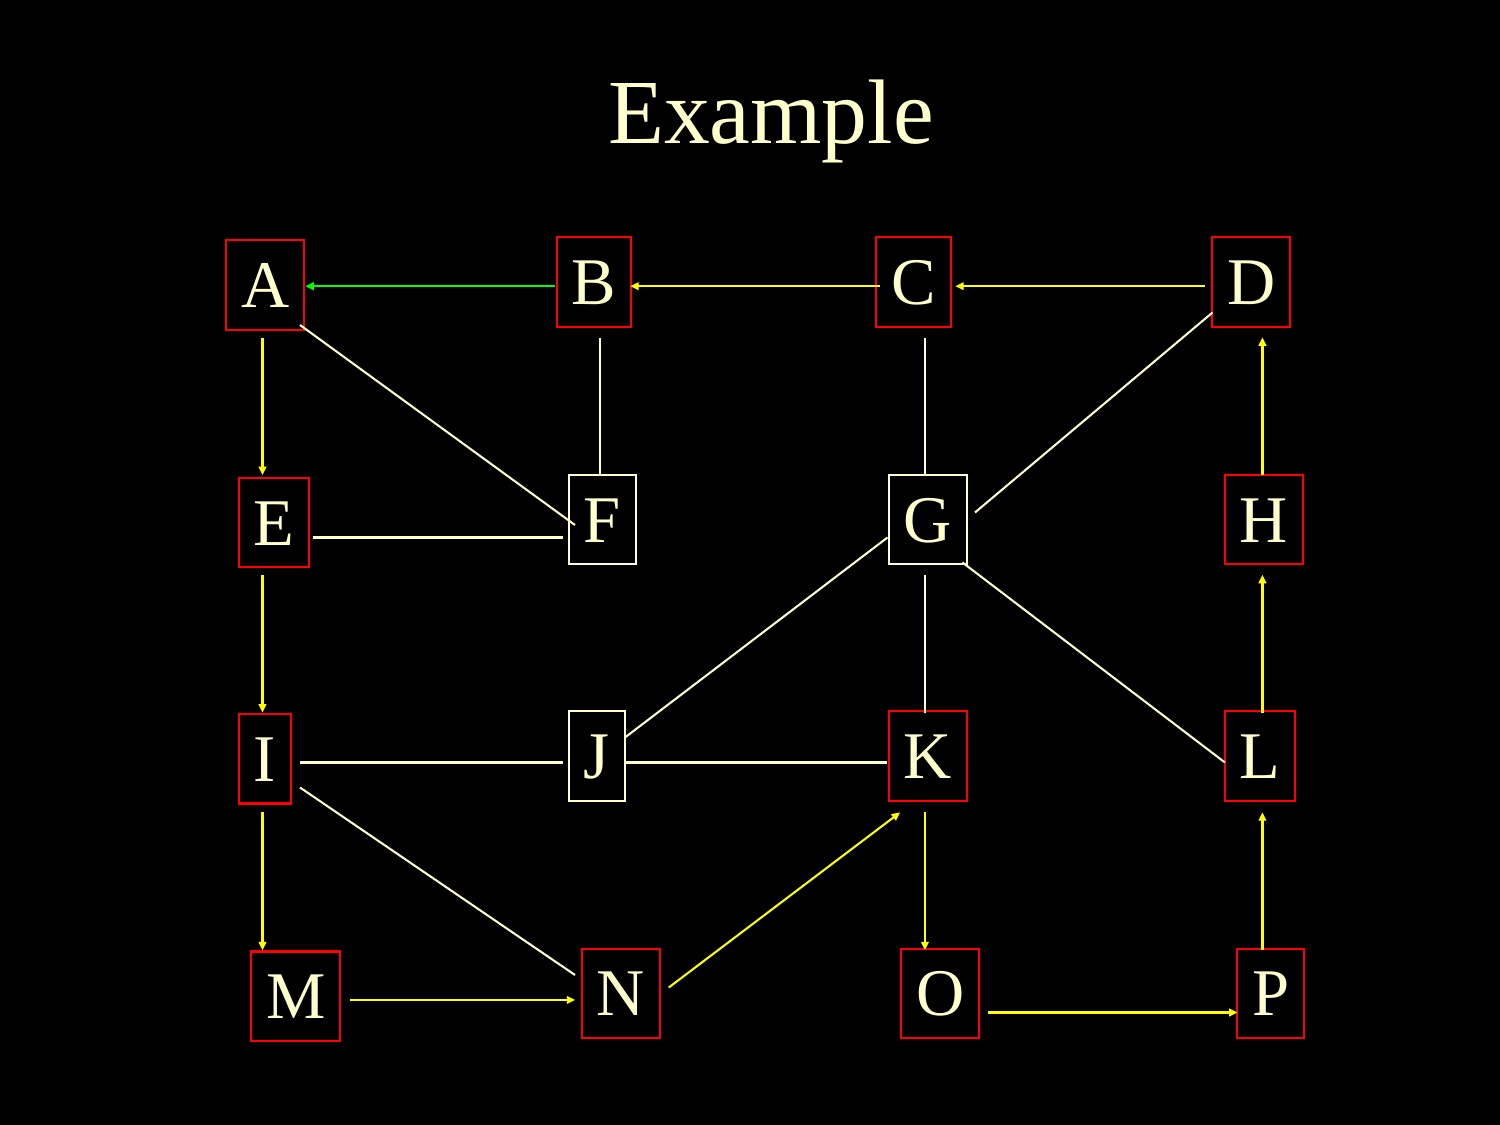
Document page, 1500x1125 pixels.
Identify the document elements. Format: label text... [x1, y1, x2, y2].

text_box A [226, 240, 305, 330]
text_box H [1224, 474, 1303, 565]
text_box O [901, 948, 980, 1039]
text_box N [581, 948, 660, 1039]
text_box F [569, 474, 636, 565]
text_box B [556, 237, 632, 327]
text_box L [1224, 711, 1296, 801]
text_box E [238, 477, 310, 568]
text_box I [238, 713, 291, 804]
title Example [42, 37, 1500, 188]
text_box M [251, 951, 341, 1042]
text_box K [888, 711, 967, 801]
text_box P [1237, 948, 1305, 1039]
text_box D [1212, 237, 1291, 327]
text_box C [876, 237, 951, 327]
text_box G [888, 474, 967, 565]
text_box J [569, 711, 625, 801]
